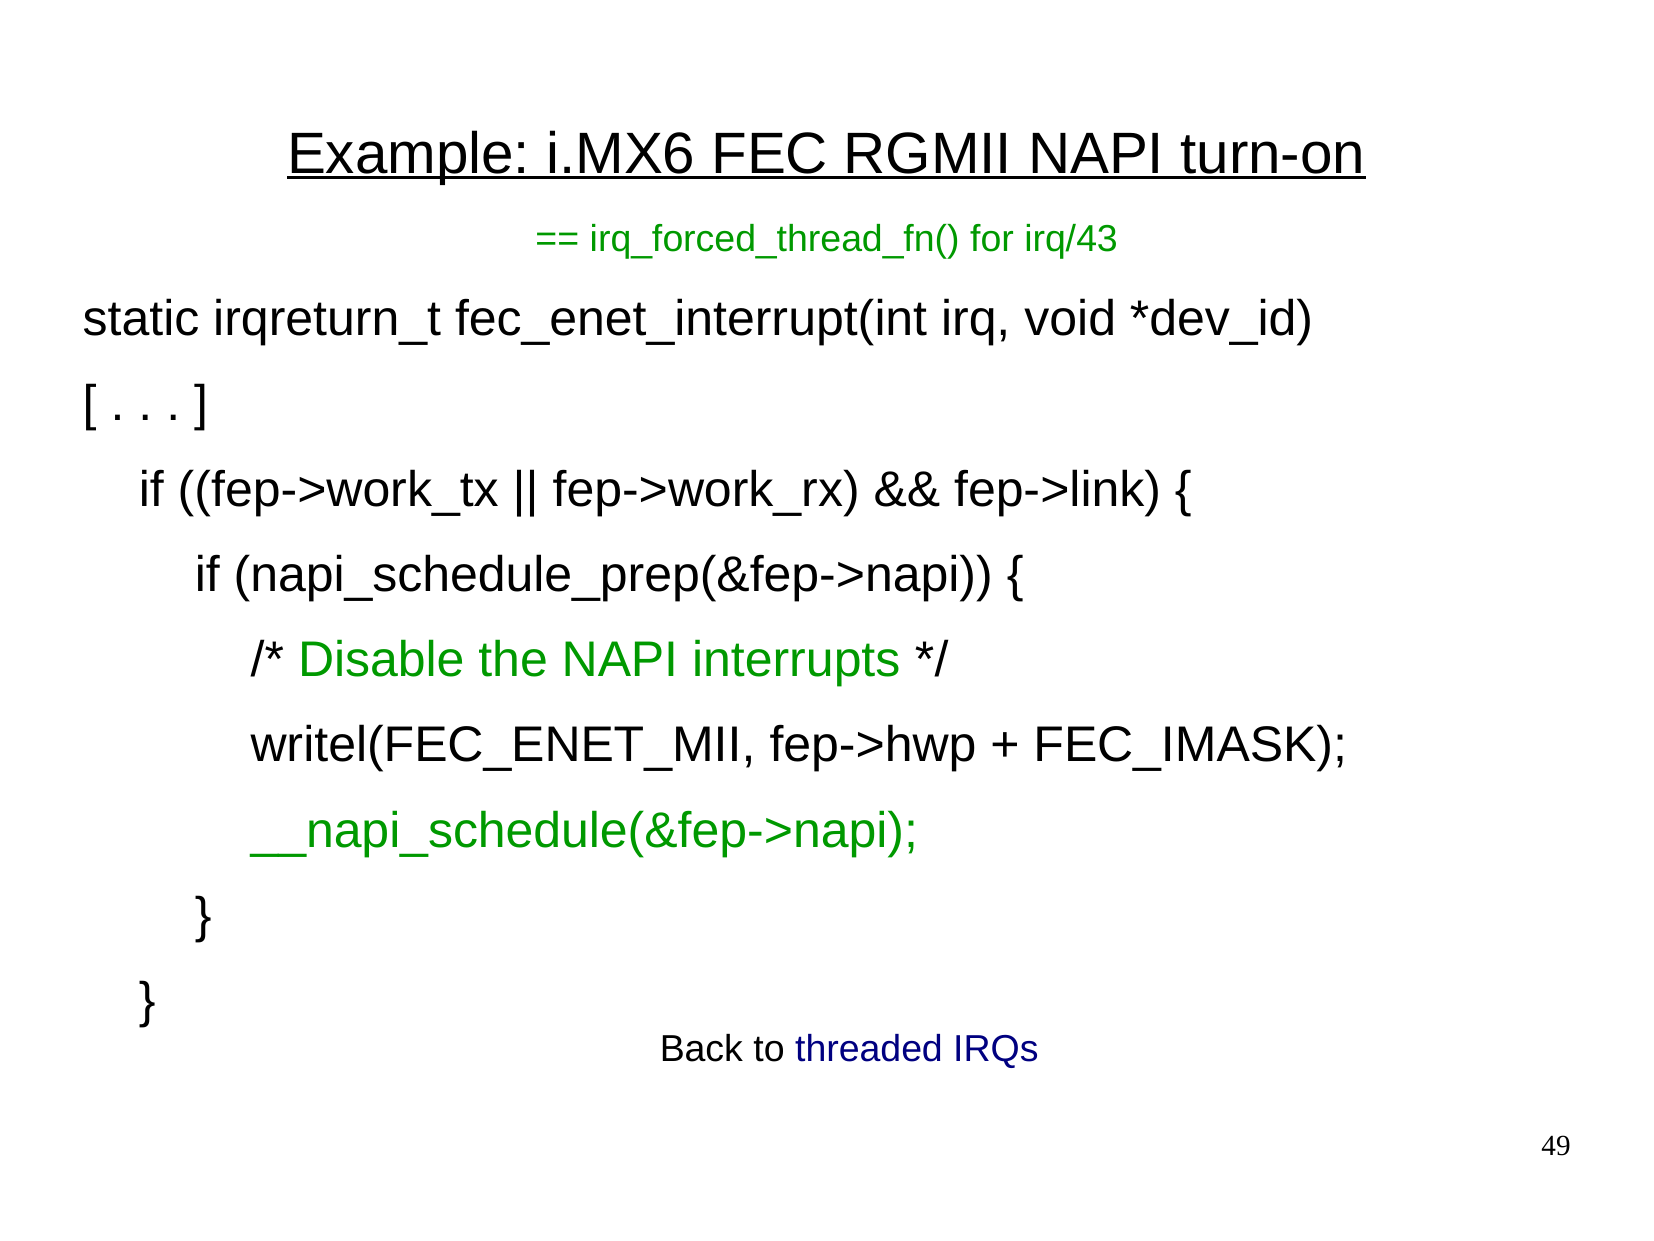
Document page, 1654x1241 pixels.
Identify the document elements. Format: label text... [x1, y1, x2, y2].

list static irqreturn_t fec_enet_interrupt(int irq, void *dev_id) [ . . . ] if ((fep->work_tx || fep->work_rx) && fep->link) { if (napi_schedule_prep(&fep->napi)) { /* Disable the NAPI interrupts */ writel(FEC_ENET_MII, fep->hwp + FEC_IMASK); __napi_schedule(&fep->napi); } } [82, 290, 1571, 1010]
text_box == irq_forced_thread_fn() for irq/43 [520, 210, 1134, 267]
text_box Back to threaded IRQs [645, 1020, 1081, 1077]
title Example: i.MX6 FEC RGMII NAPI turn-on [82, 49, 1571, 257]
